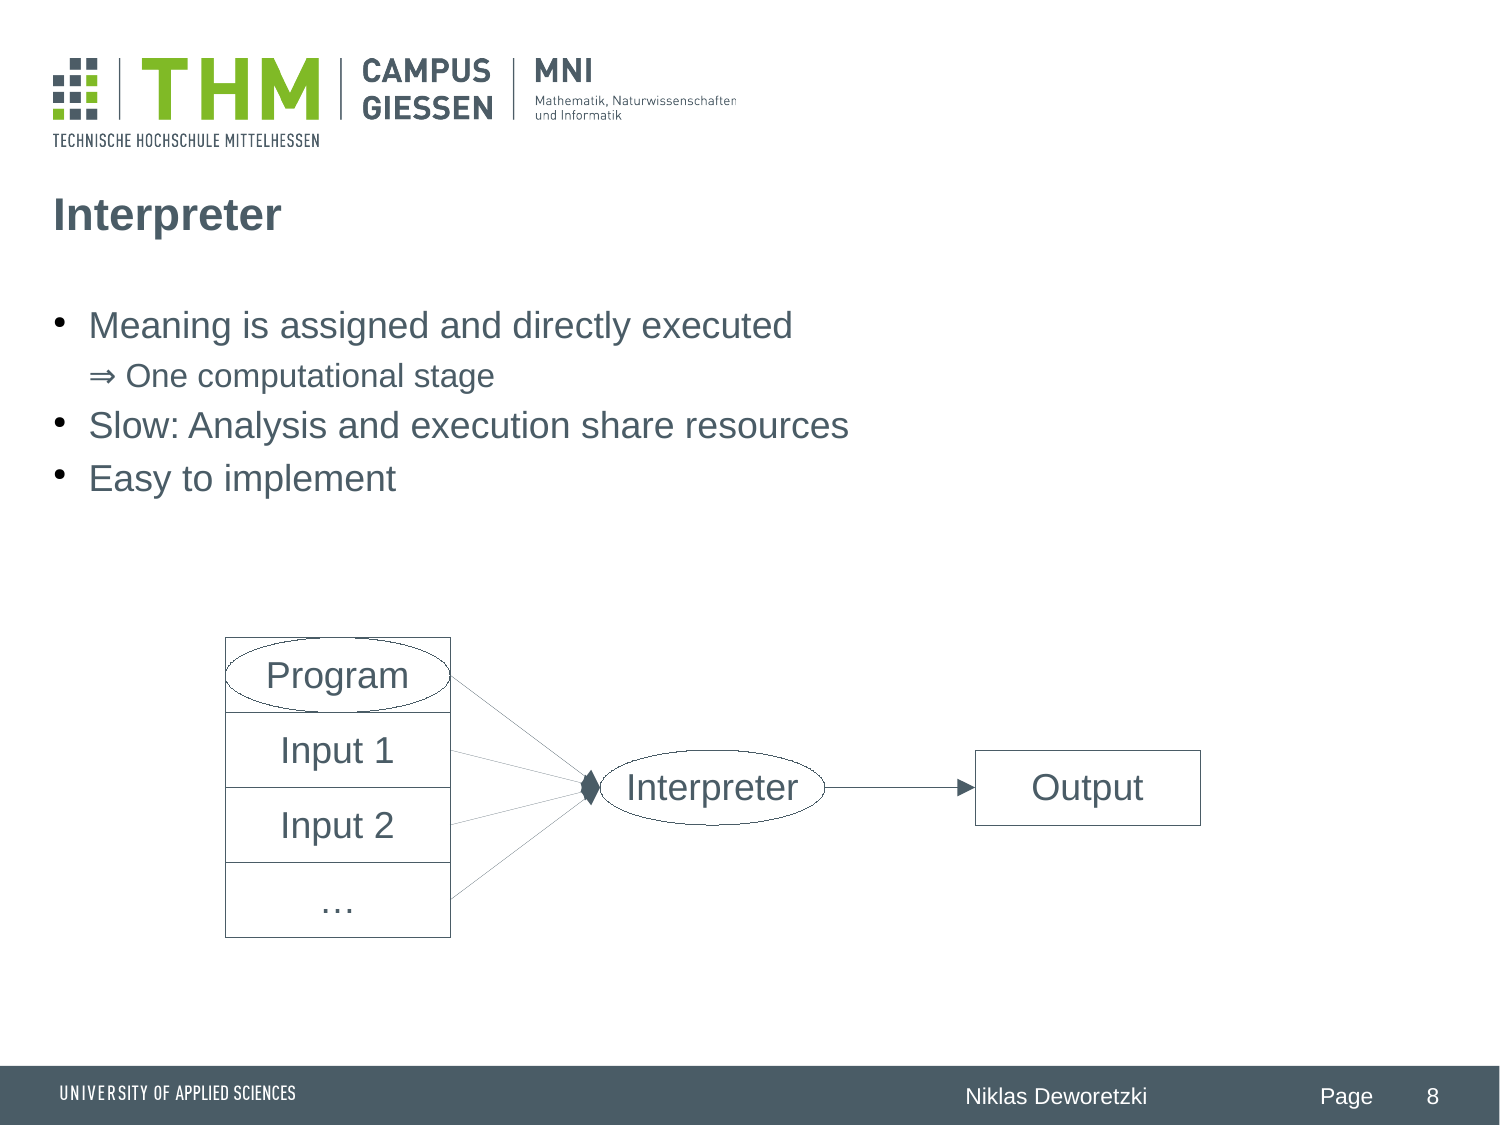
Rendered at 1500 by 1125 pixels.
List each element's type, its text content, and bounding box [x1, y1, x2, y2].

text_box … [225, 862, 451, 938]
text_box Input 1 [225, 713, 451, 787]
slide_number <number> [1376, 1073, 1455, 1118]
picture [59, 1082, 296, 1104]
title Interpreter [53, 177, 1435, 272]
list Meaning is assigned and directly executed ⇒ One computational stage Slow: Analysis and execution share resources Easy to implement [53, 293, 1426, 554]
text_box Input 2 [225, 787, 451, 862]
text_box Interpreter [600, 750, 825, 826]
text_box Output [975, 750, 1201, 826]
text_box Program [226, 638, 450, 712]
picture [53, 58, 736, 147]
